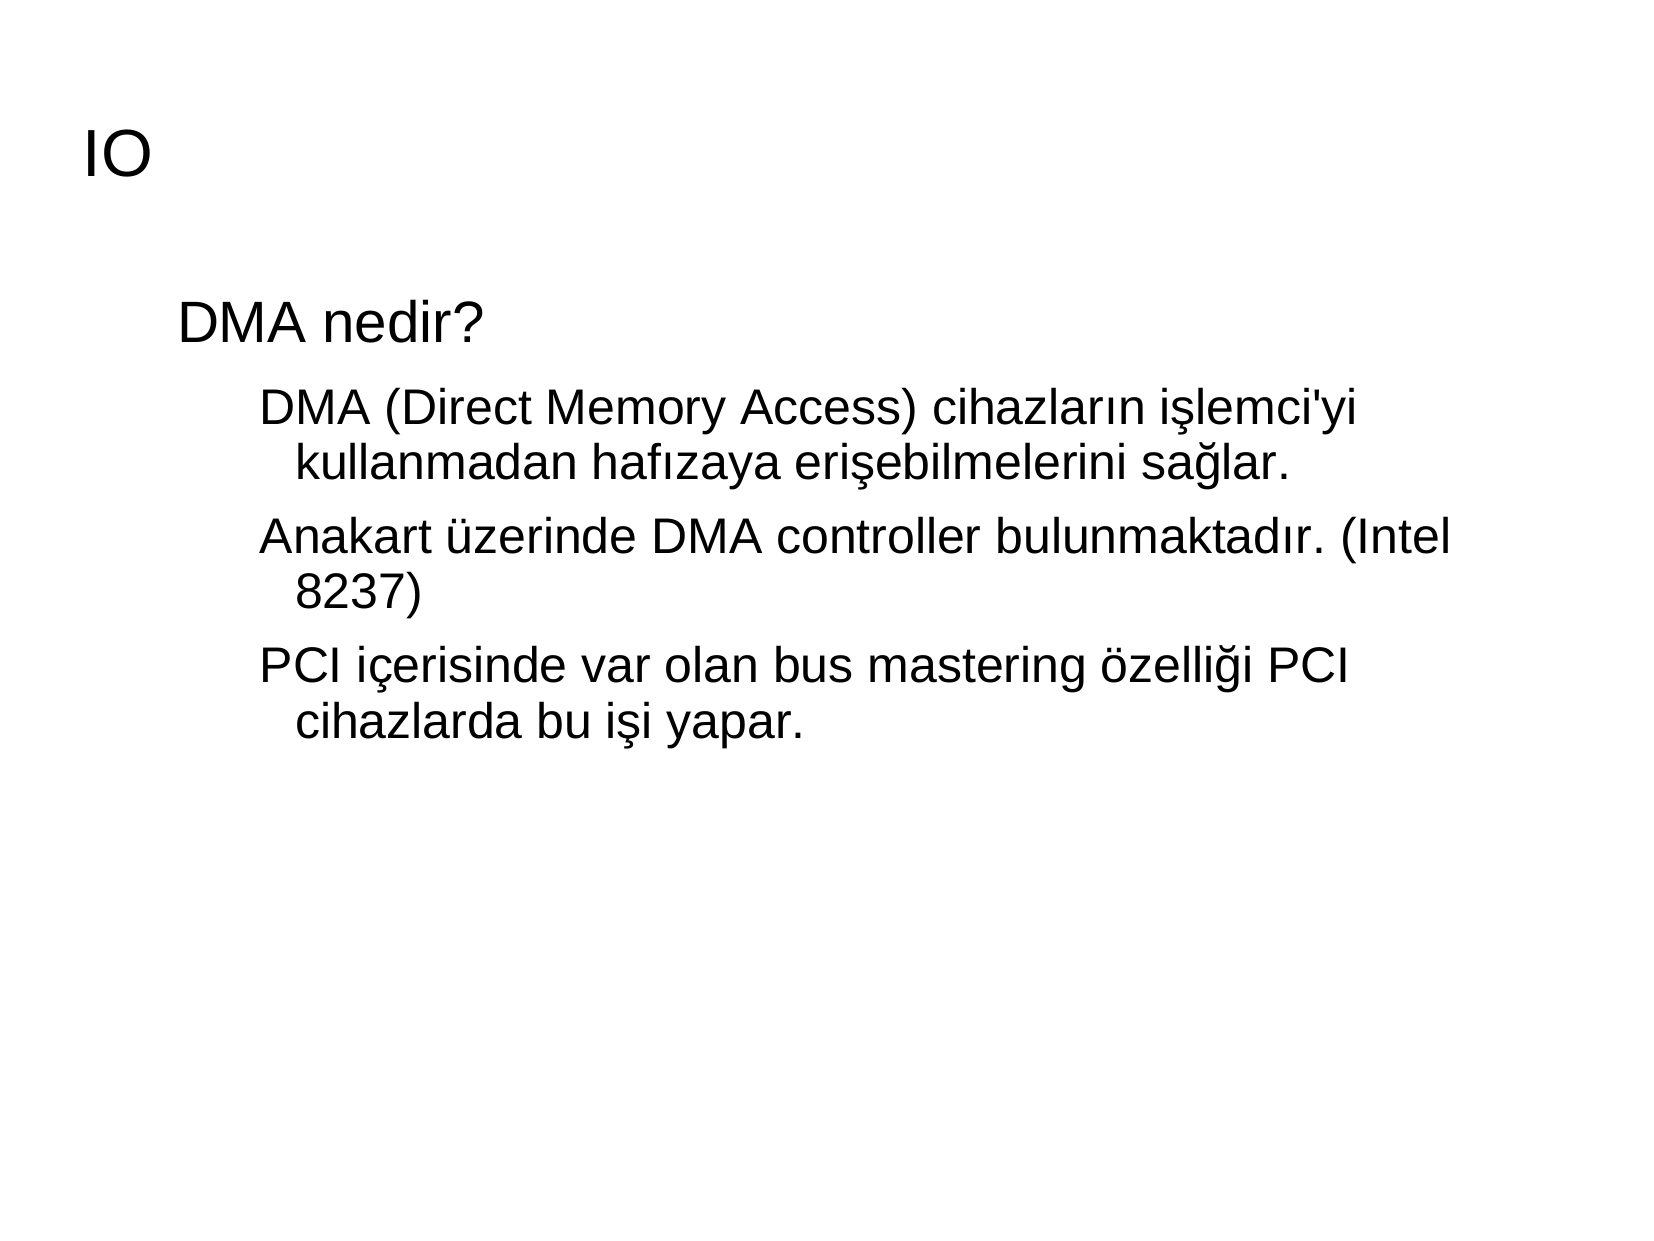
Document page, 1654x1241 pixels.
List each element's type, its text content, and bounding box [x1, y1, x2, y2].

title IO [82, 49, 1571, 257]
list DMA nedir? DMA (Direct Memory Access) cihazların işlemci'yi kullanmadan hafızaya erişebilmelerini sağlar. Anakart üzerinde DMA controller bulunmaktadır. (Intel 8237) PCI içerisinde var olan bus mastering özelliği PCI cihazlarda bu işi yapar. [82, 290, 1571, 1109]
